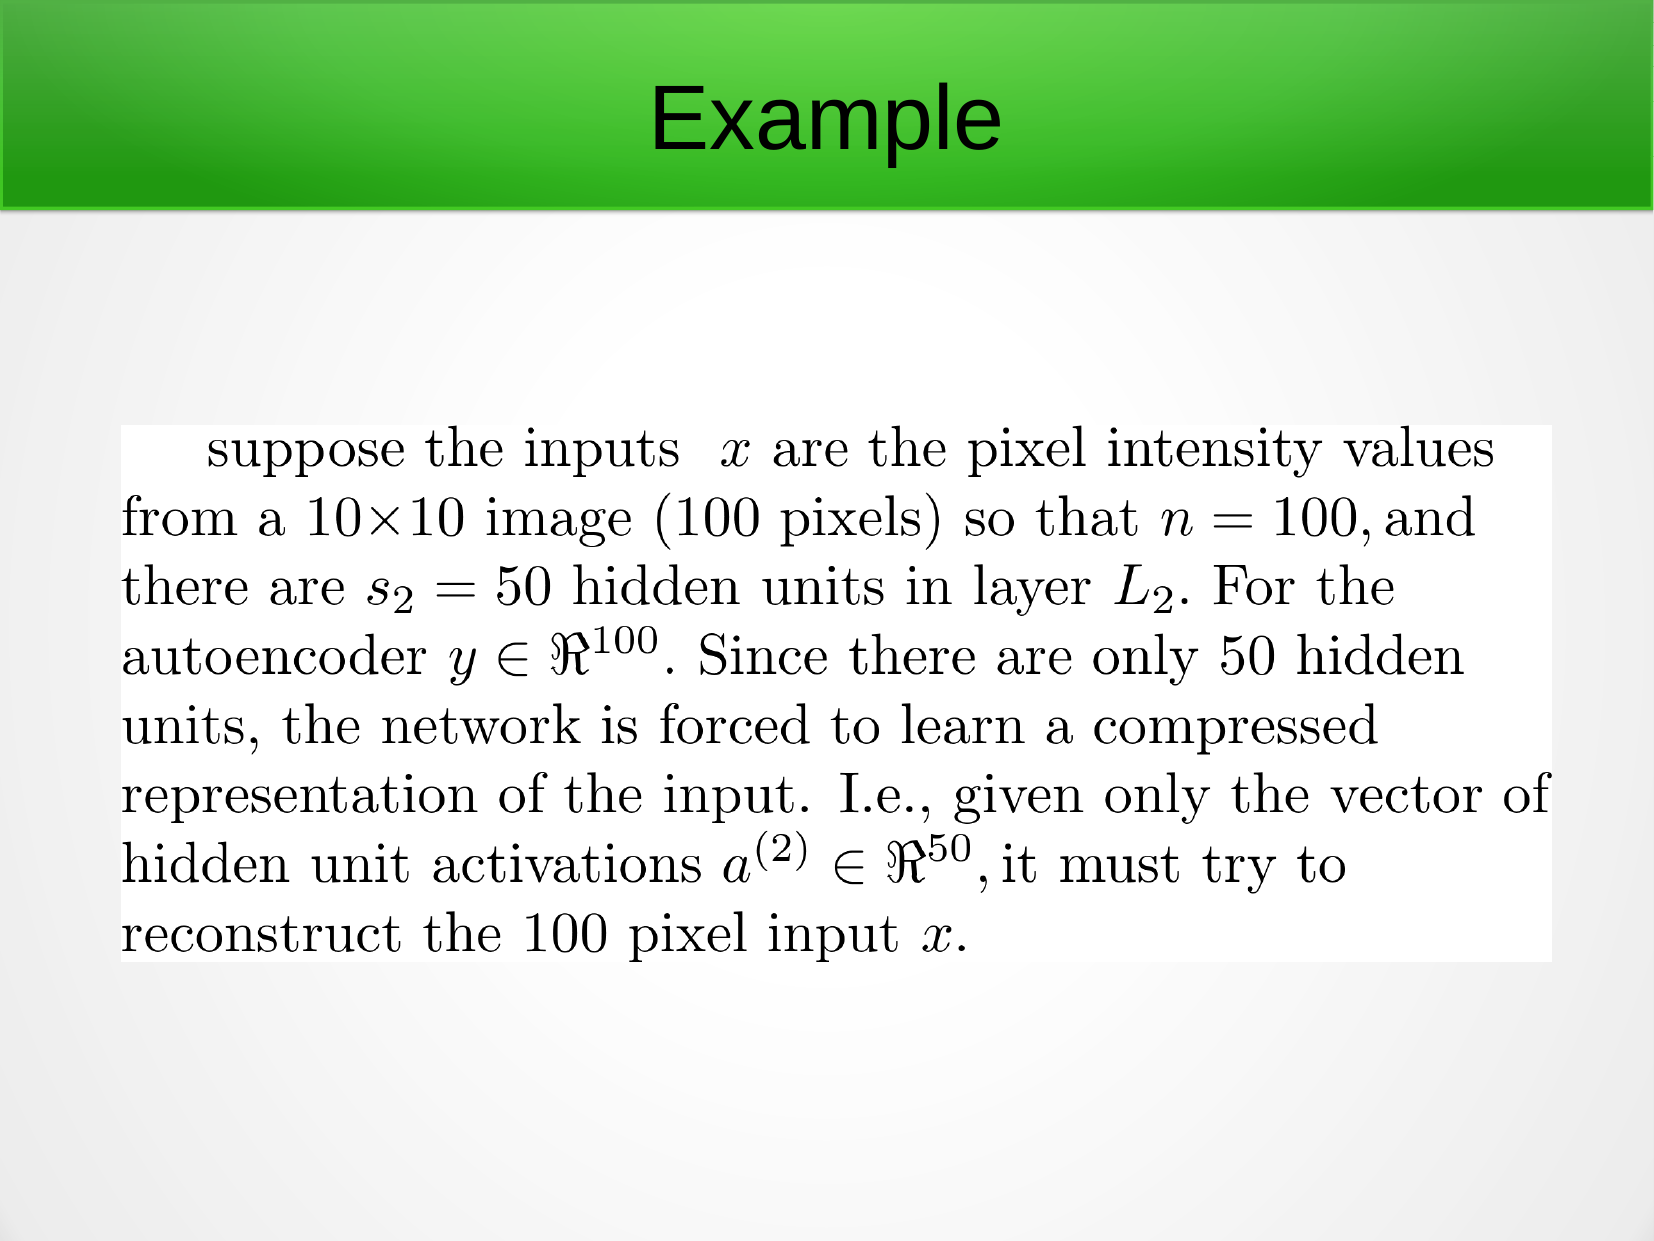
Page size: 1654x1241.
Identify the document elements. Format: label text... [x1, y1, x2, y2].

picture [121, 425, 1552, 962]
title Example [82, 47, 1571, 189]
